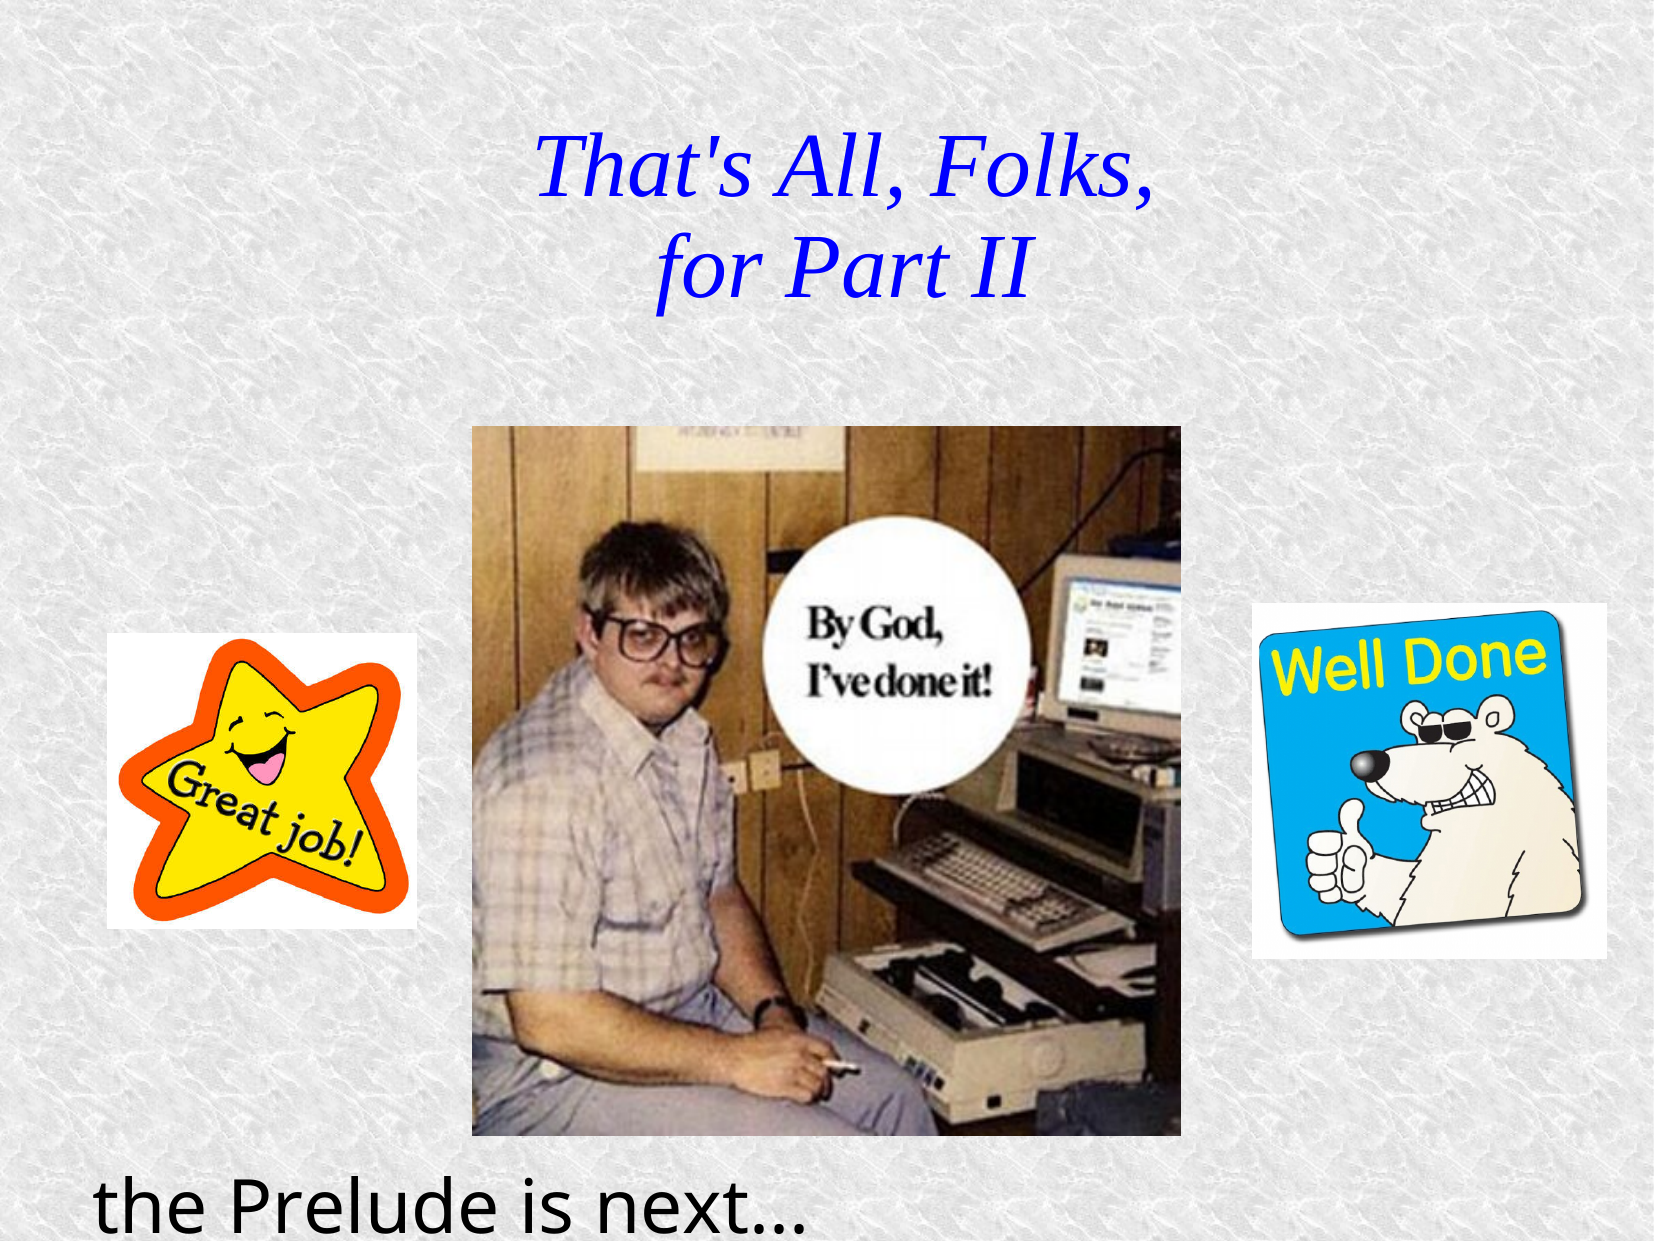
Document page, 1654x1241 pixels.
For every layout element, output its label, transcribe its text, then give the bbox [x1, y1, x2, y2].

text_box That's All, Folks, for Part II [120, 50, 1533, 382]
picture [0, 0, 1654, 1241]
text_box the Prelude is next... [92, 1152, 866, 1241]
